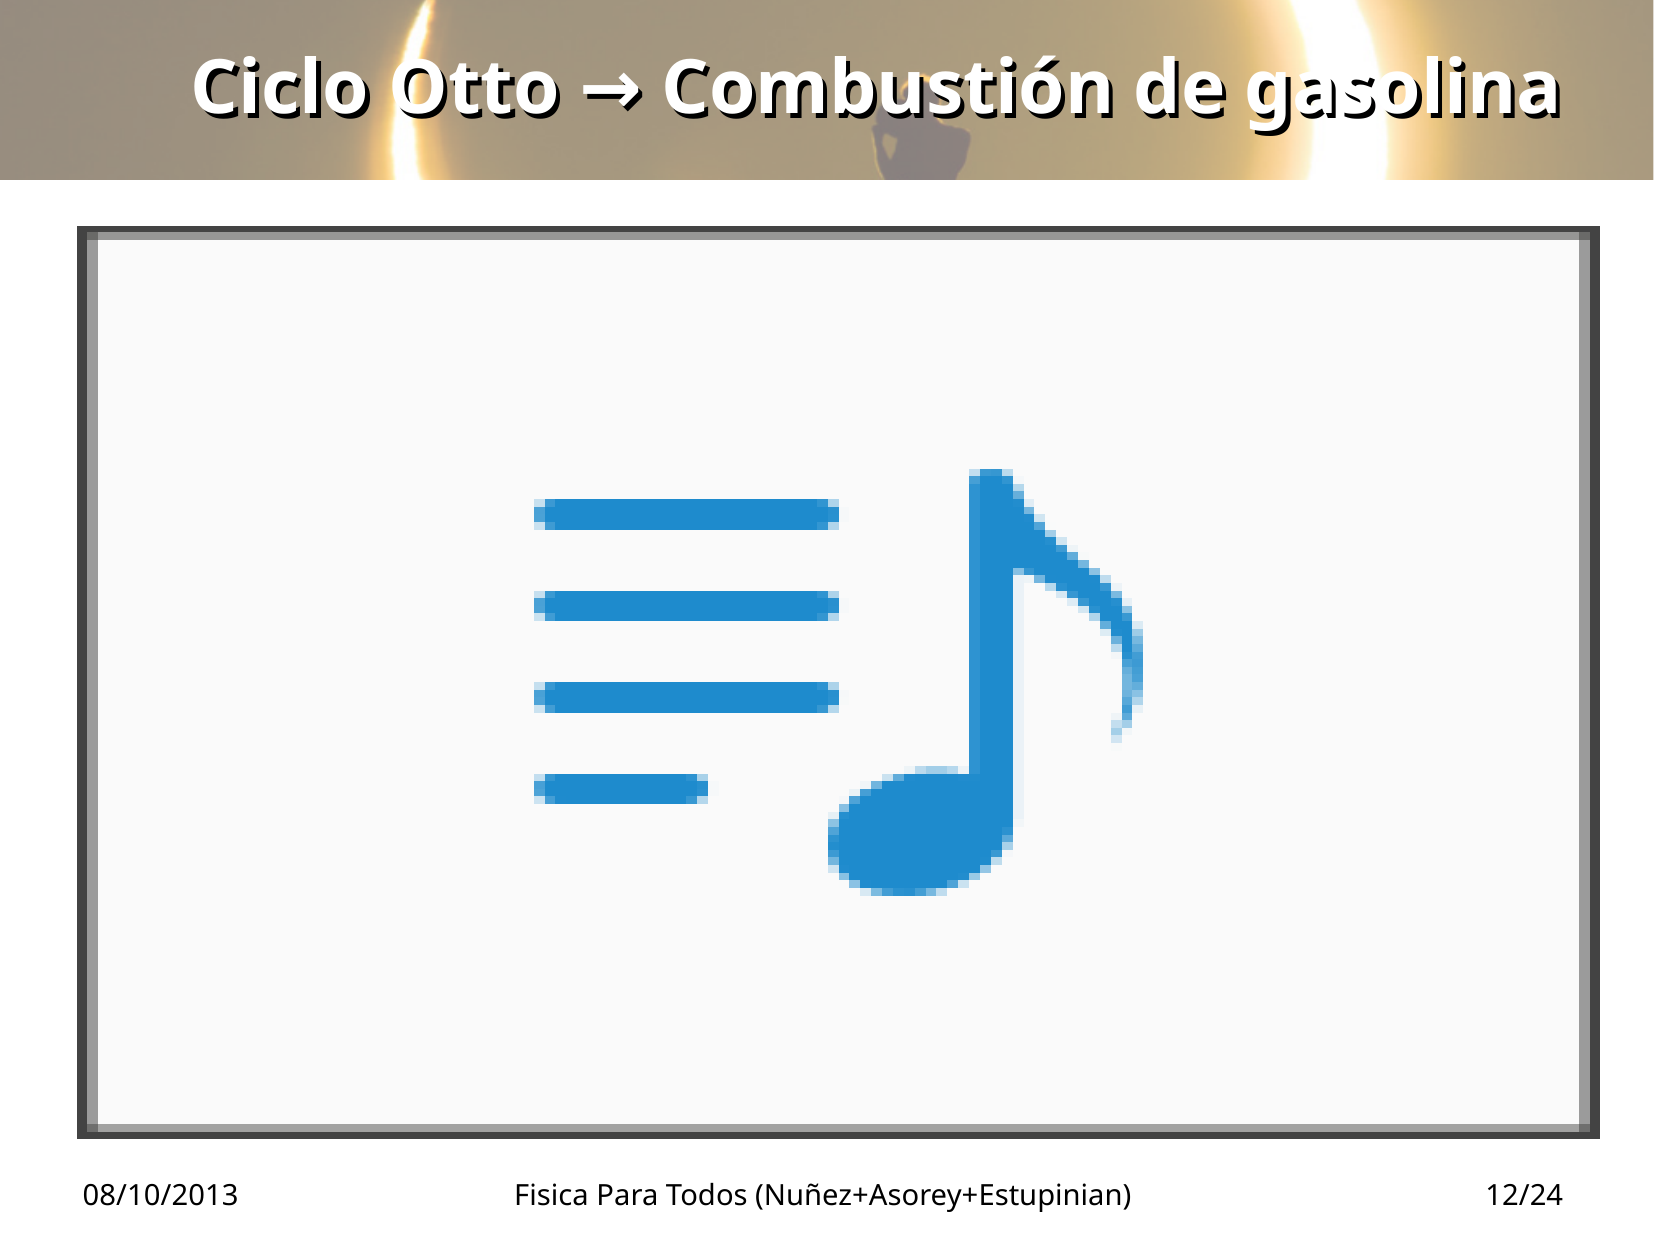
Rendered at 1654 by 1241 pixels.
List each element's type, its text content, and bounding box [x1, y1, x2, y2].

title Ciclo Otto → Combustión de gasolina [75, 19, 1564, 151]
text_box [76, 225, 1602, 1141]
picture [0, 0, 1654, 180]
